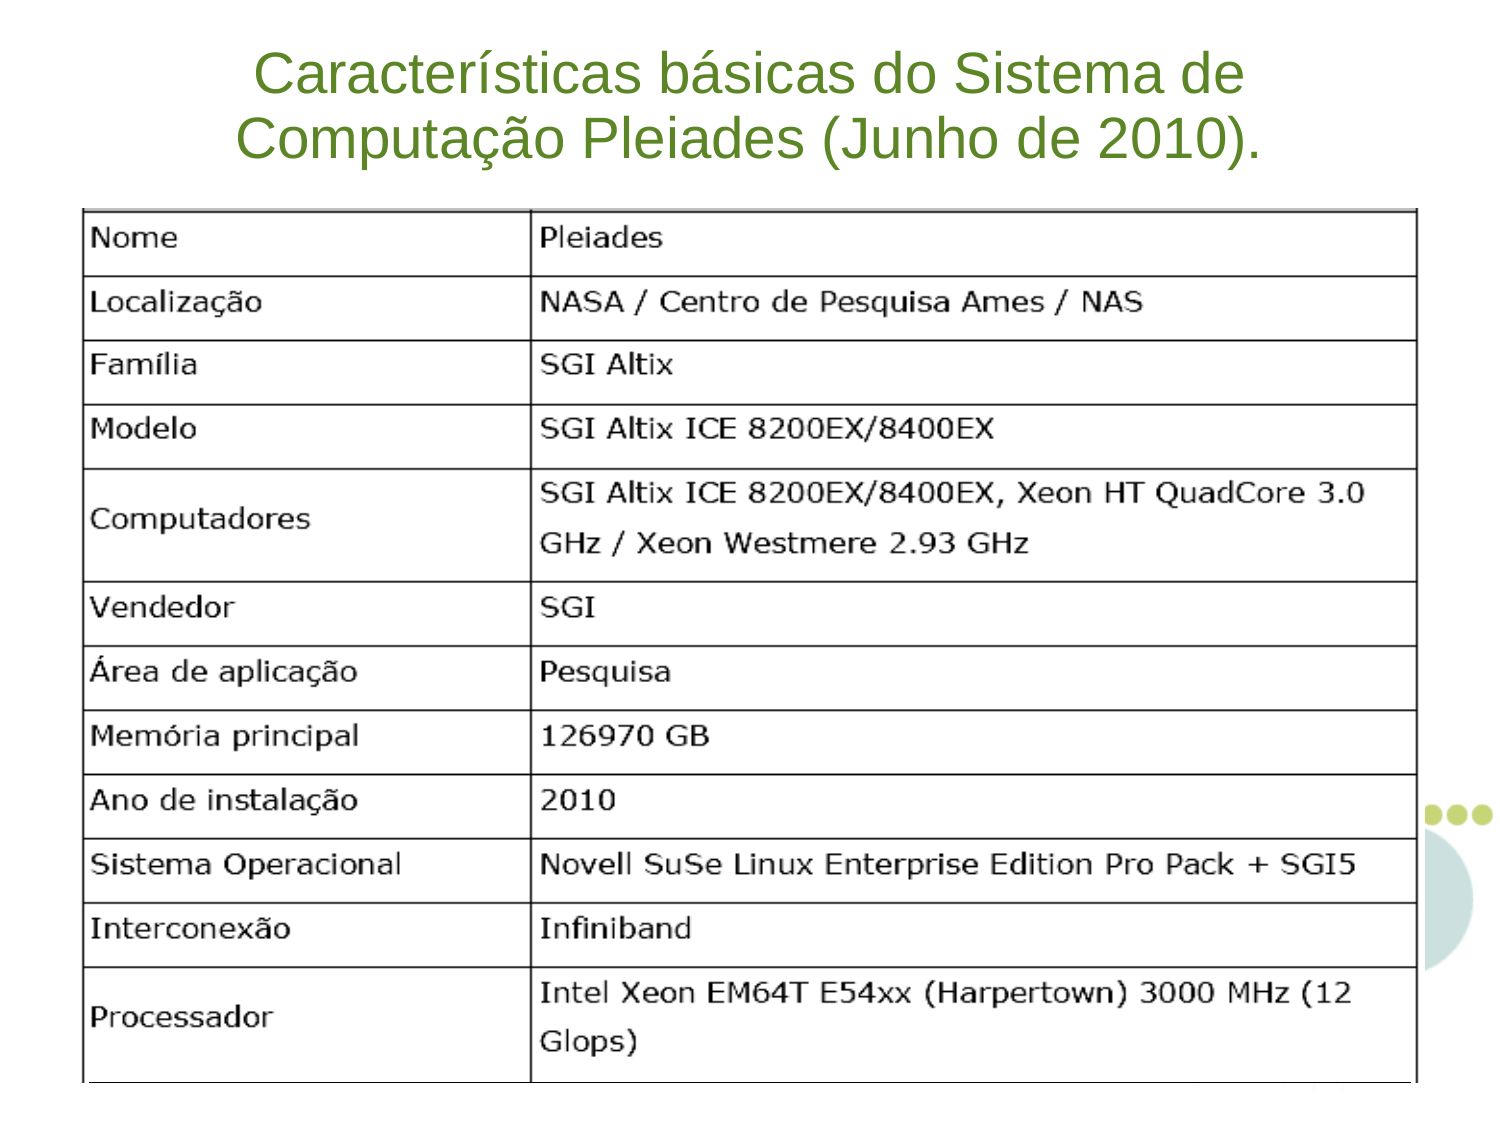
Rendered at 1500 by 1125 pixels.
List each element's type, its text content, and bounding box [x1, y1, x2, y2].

picture [76, 208, 1500, 1098]
title Características básicas do Sistema de Computação Pleiades (Junho de 2010). [75, 33, 1426, 244]
